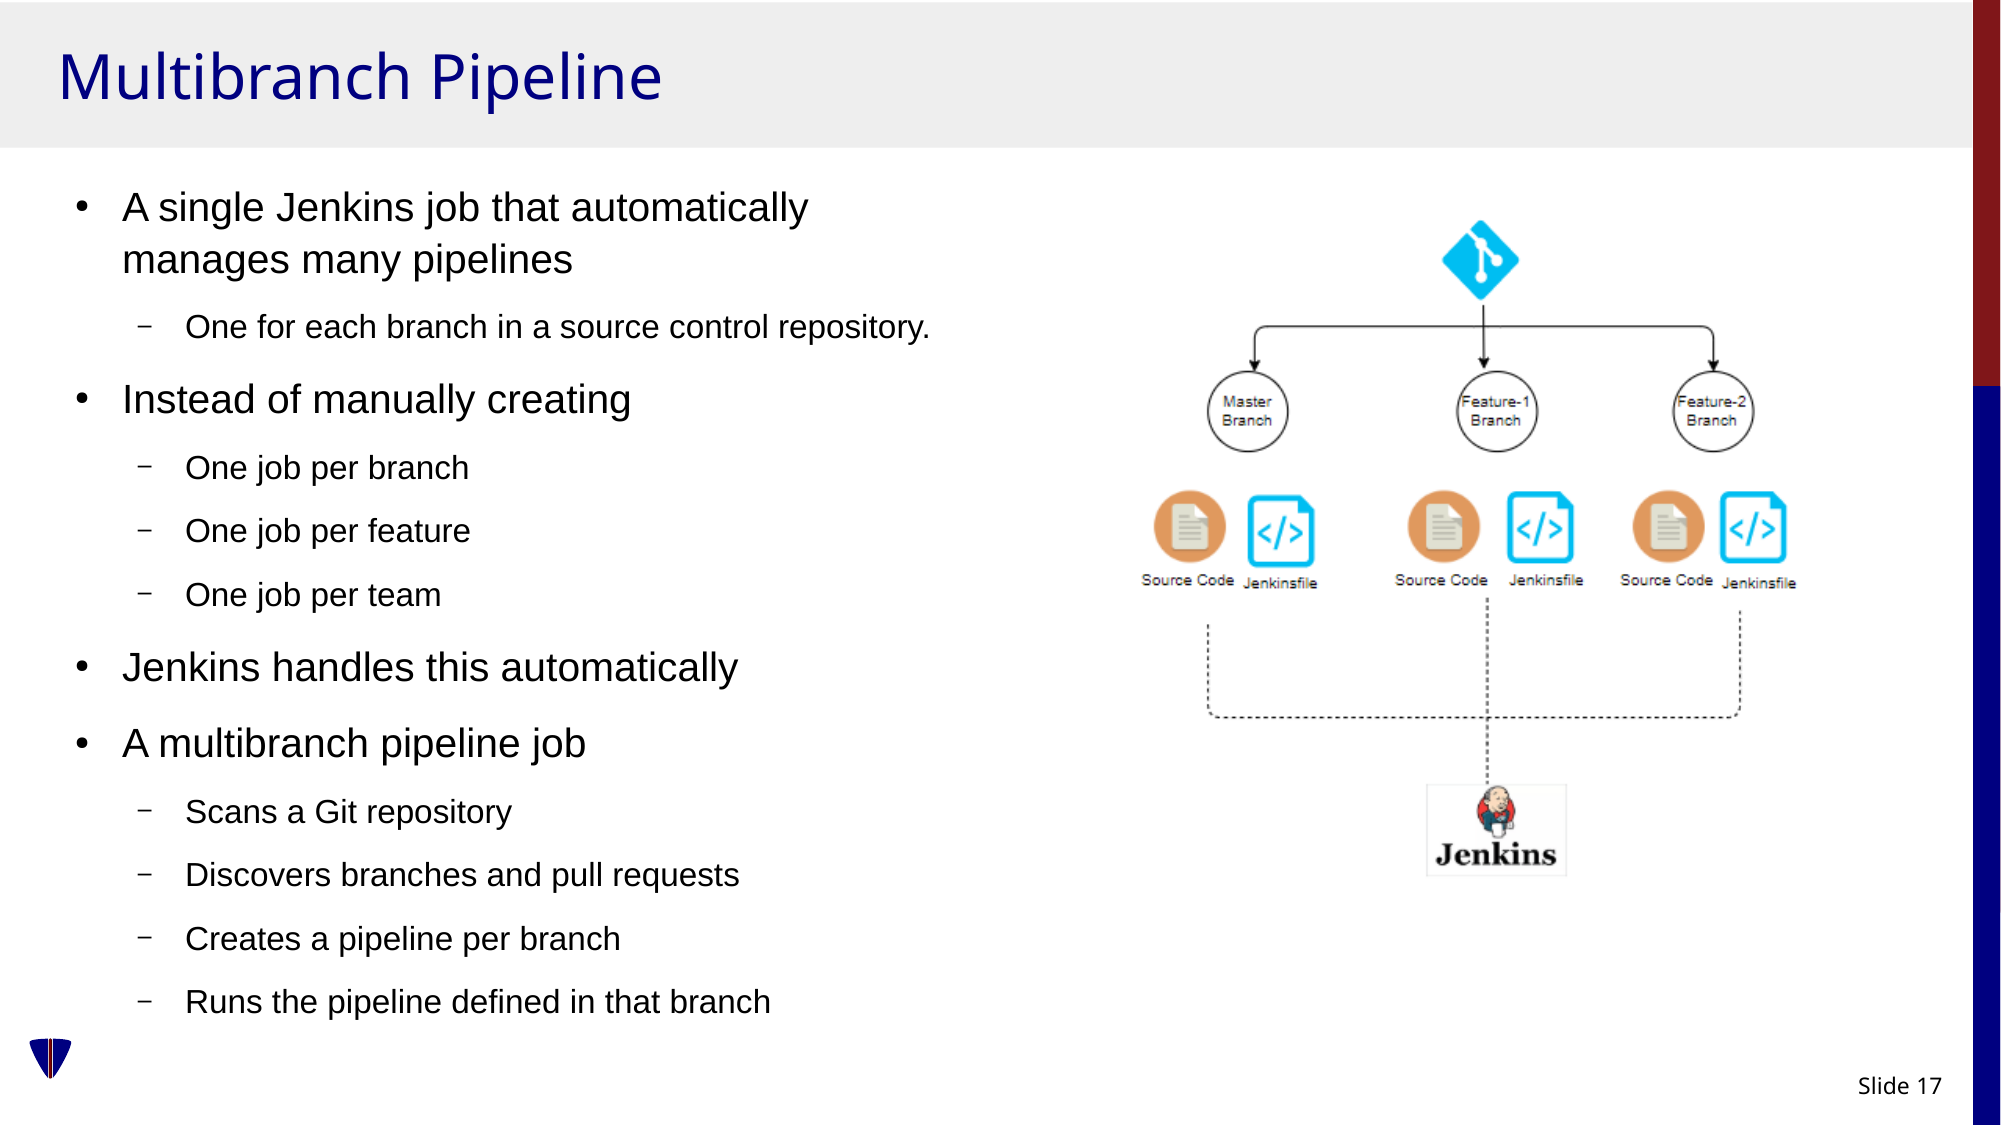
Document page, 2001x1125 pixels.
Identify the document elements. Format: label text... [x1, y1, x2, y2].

picture [1137, 213, 1802, 886]
list A single Jenkins job that automatically manages many pipelines One for each branch in a source control repository. Instead of manually creating One job per branch One job per feature One job per team Jenkins handles this automatically A multibranch pipeline job Scans a Git repository Discovers branches and pull requests Creates a pipeline per branch Runs the pipeline defined in that branch [59, 177, 945, 1034]
title Multibranch Pipeline [0, 2, 1973, 148]
